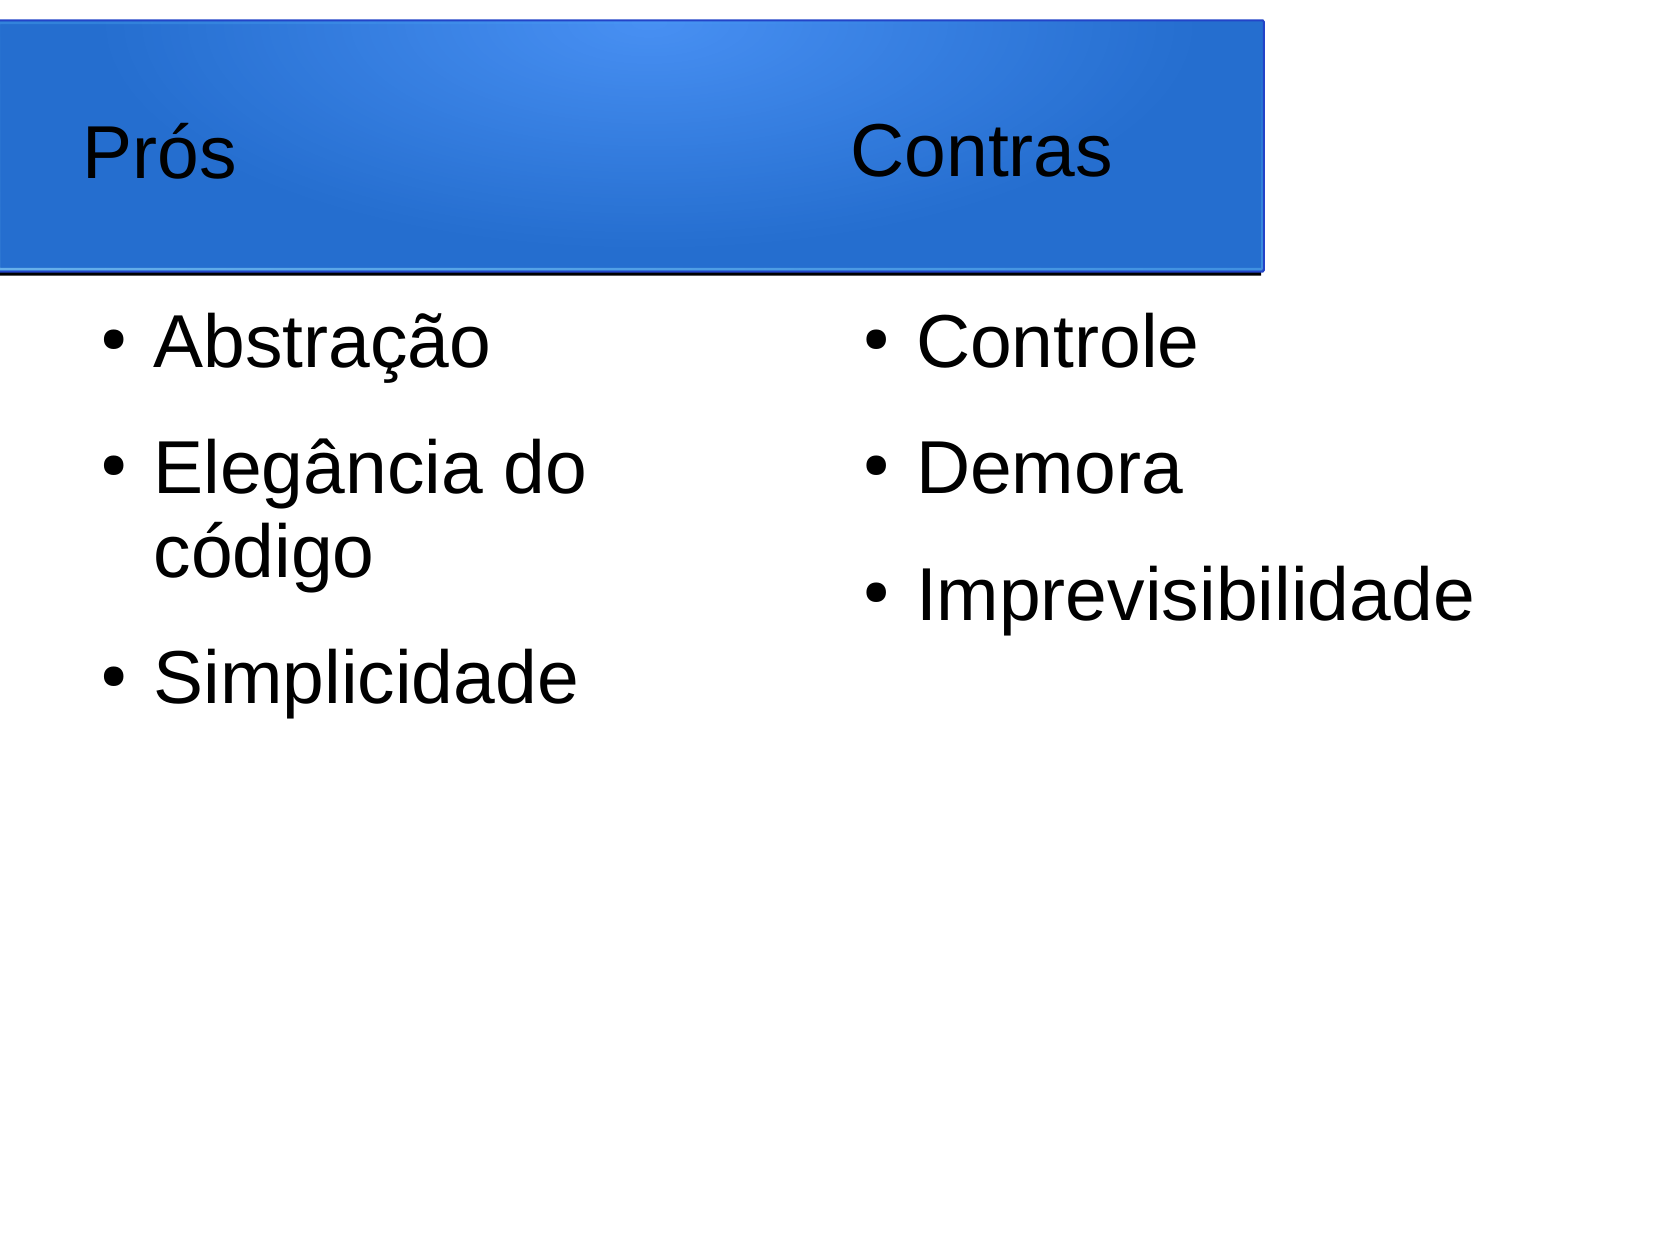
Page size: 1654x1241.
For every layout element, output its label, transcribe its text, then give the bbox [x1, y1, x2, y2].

list Controle Demora Imprevisibilidade [845, 299, 1572, 1019]
title Contras [850, 47, 1571, 255]
list Abstração Elegância do código Simplicidade [82, 299, 809, 1019]
title Prós [82, 49, 804, 257]
